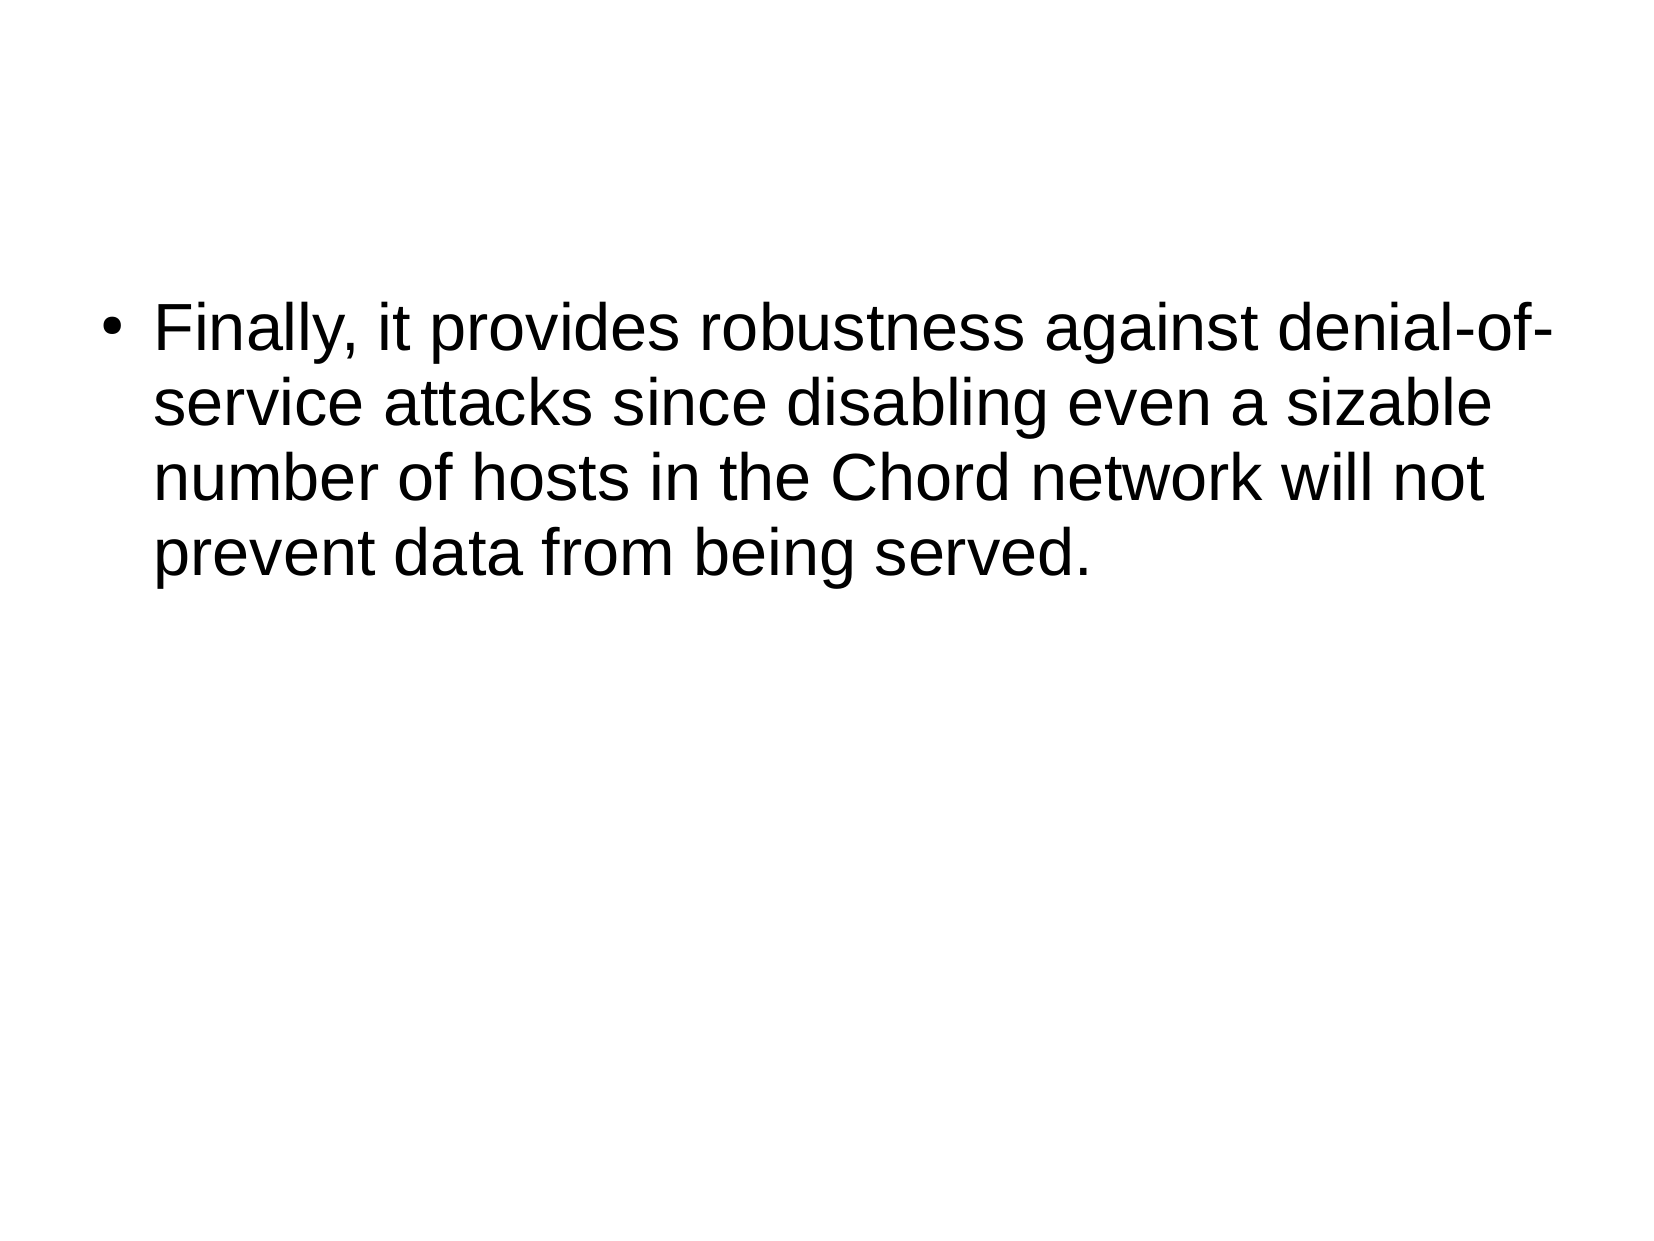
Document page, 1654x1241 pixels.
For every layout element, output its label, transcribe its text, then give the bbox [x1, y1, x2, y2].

list Finally, it provides robustness against denial-of-service attacks since disabling even a sizable number of hosts in the Chord network will not prevent data from being served. [82, 290, 1571, 1010]
